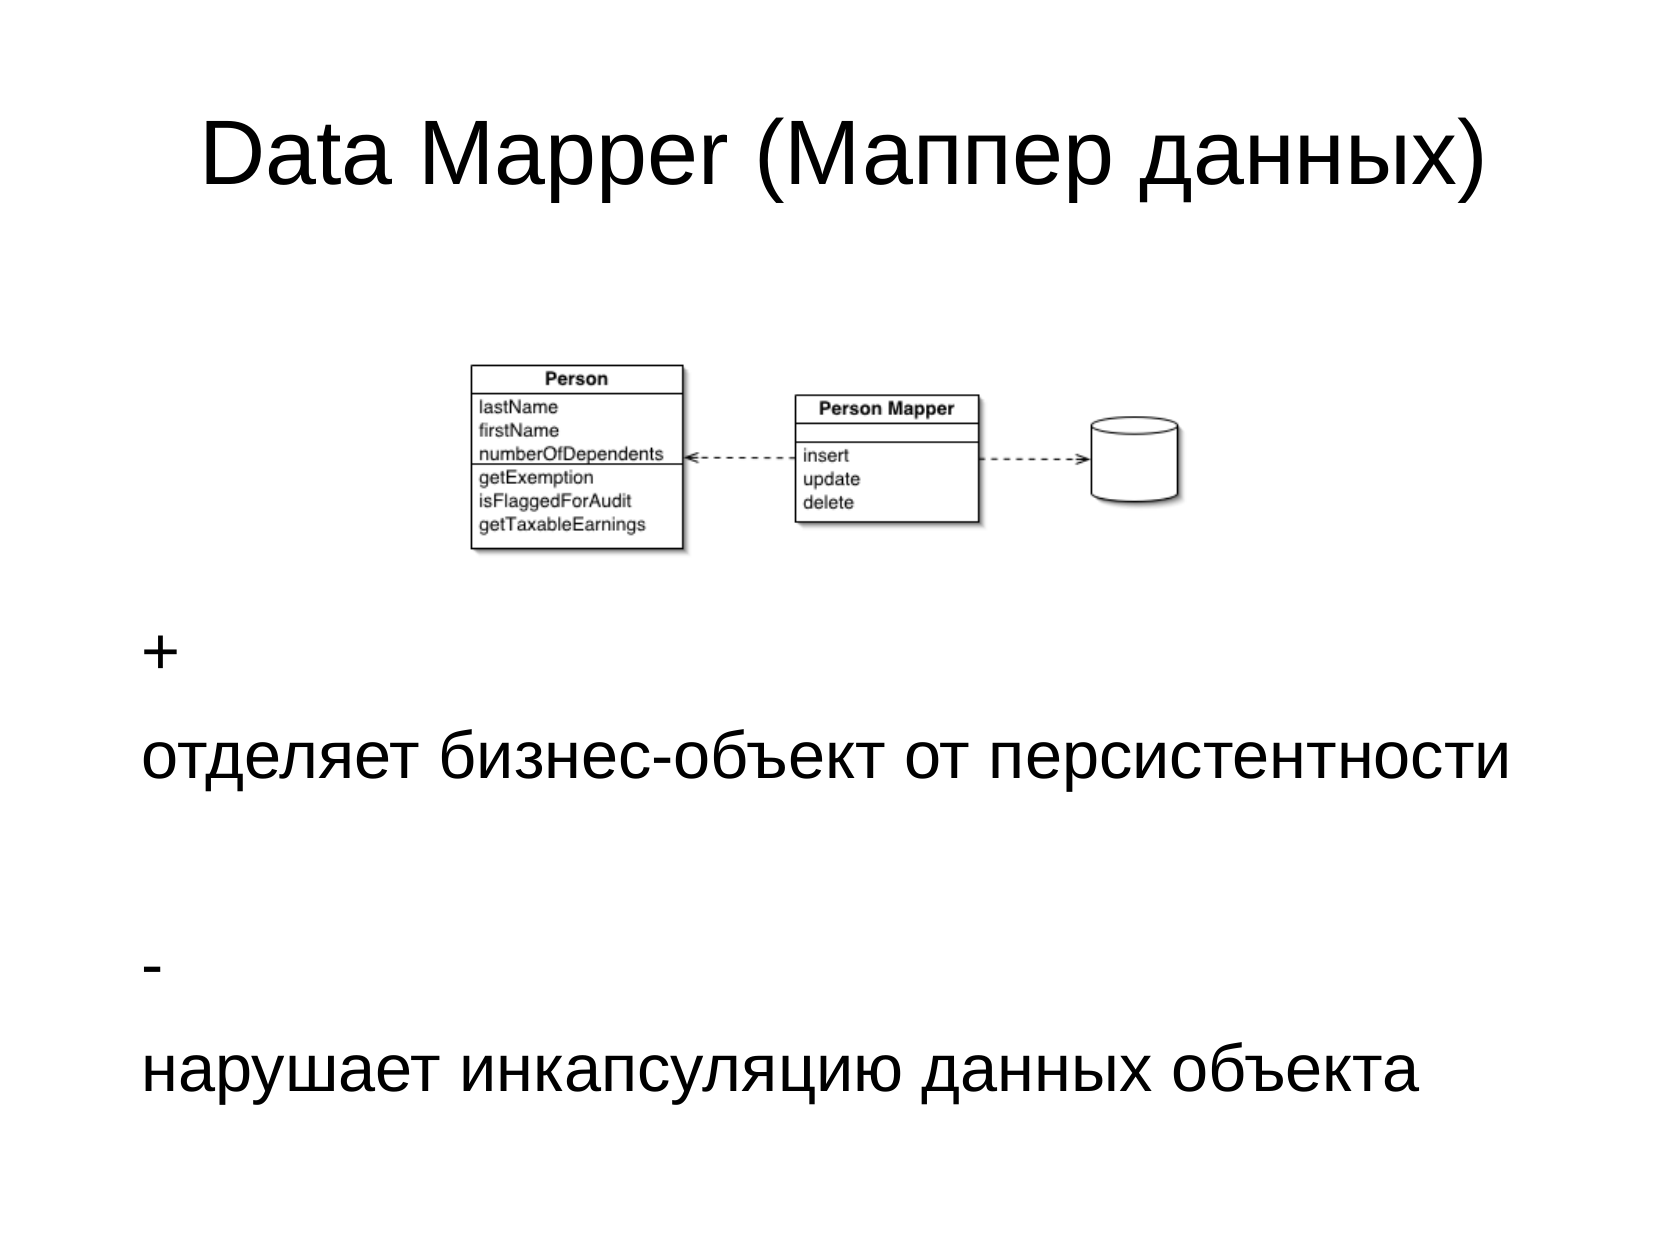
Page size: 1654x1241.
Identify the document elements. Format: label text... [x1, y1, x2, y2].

picture [460, 354, 1188, 559]
list + отделяет бизнес-объект от персистентности - нарушает инкапсуляцию данных объекта [70, 614, 1560, 1241]
title Data Mapper (Маппер данных) [82, 49, 1571, 257]
